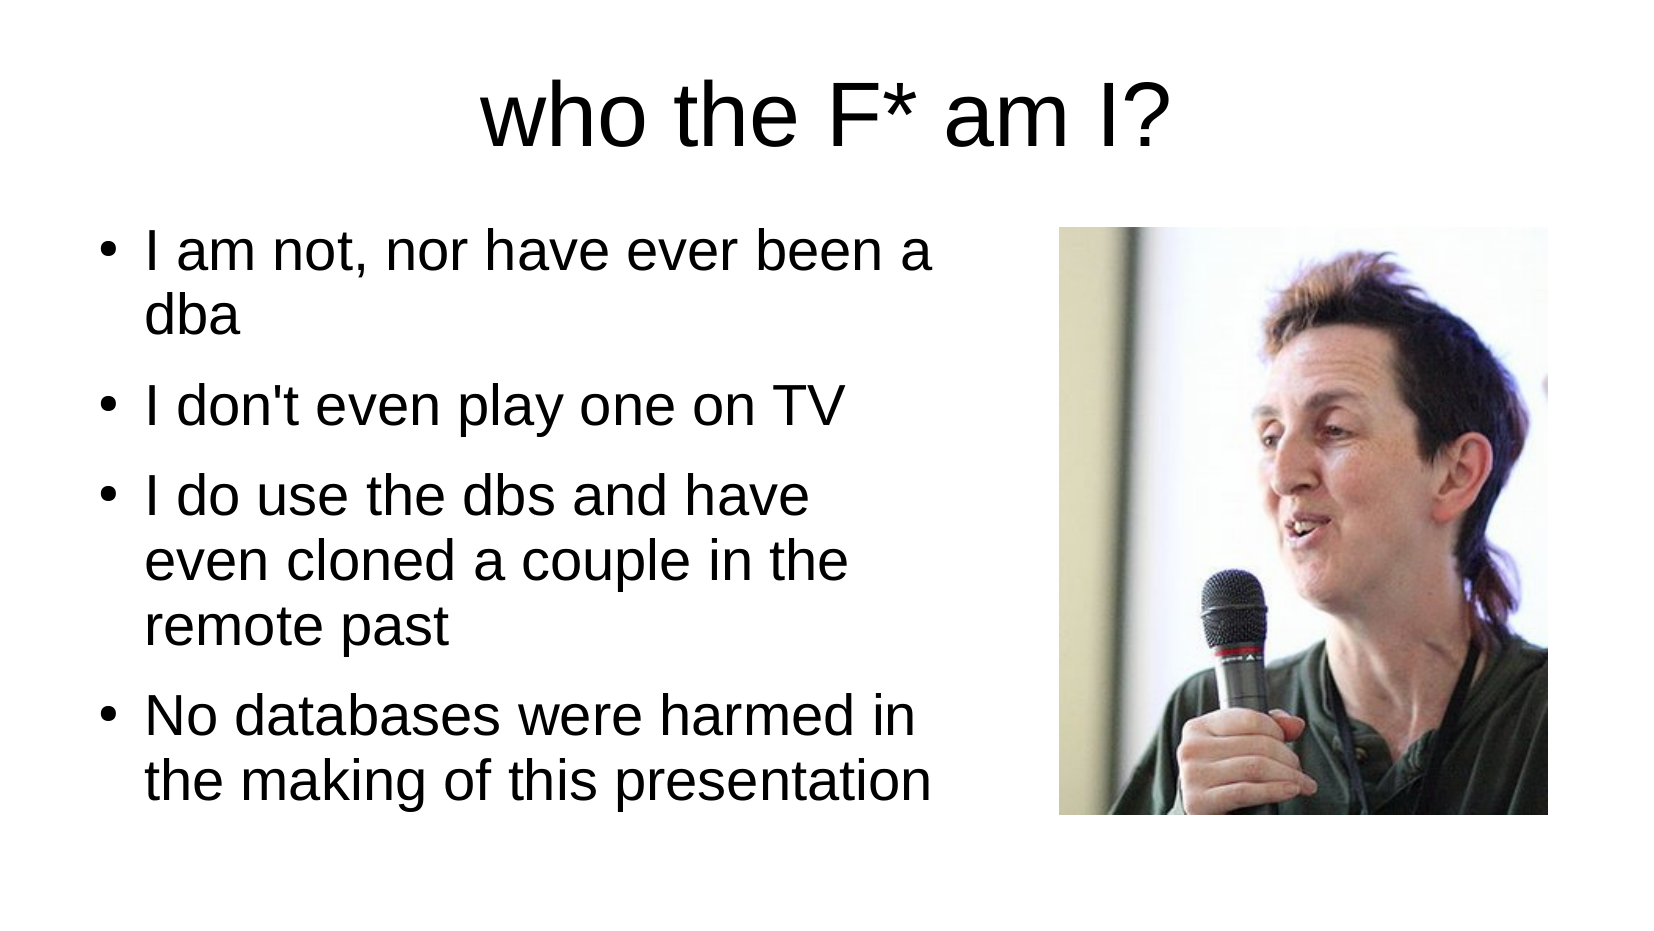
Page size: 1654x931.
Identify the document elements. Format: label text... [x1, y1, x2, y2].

list I am not, nor have ever been a dba I don't even play one on TV I do use the dbs and have even cloned a couple in the remote past No databases were harmed in the making of this presentation [82, 217, 945, 827]
picture [1059, 227, 1548, 815]
title who the F* am I? [82, 37, 1571, 193]
